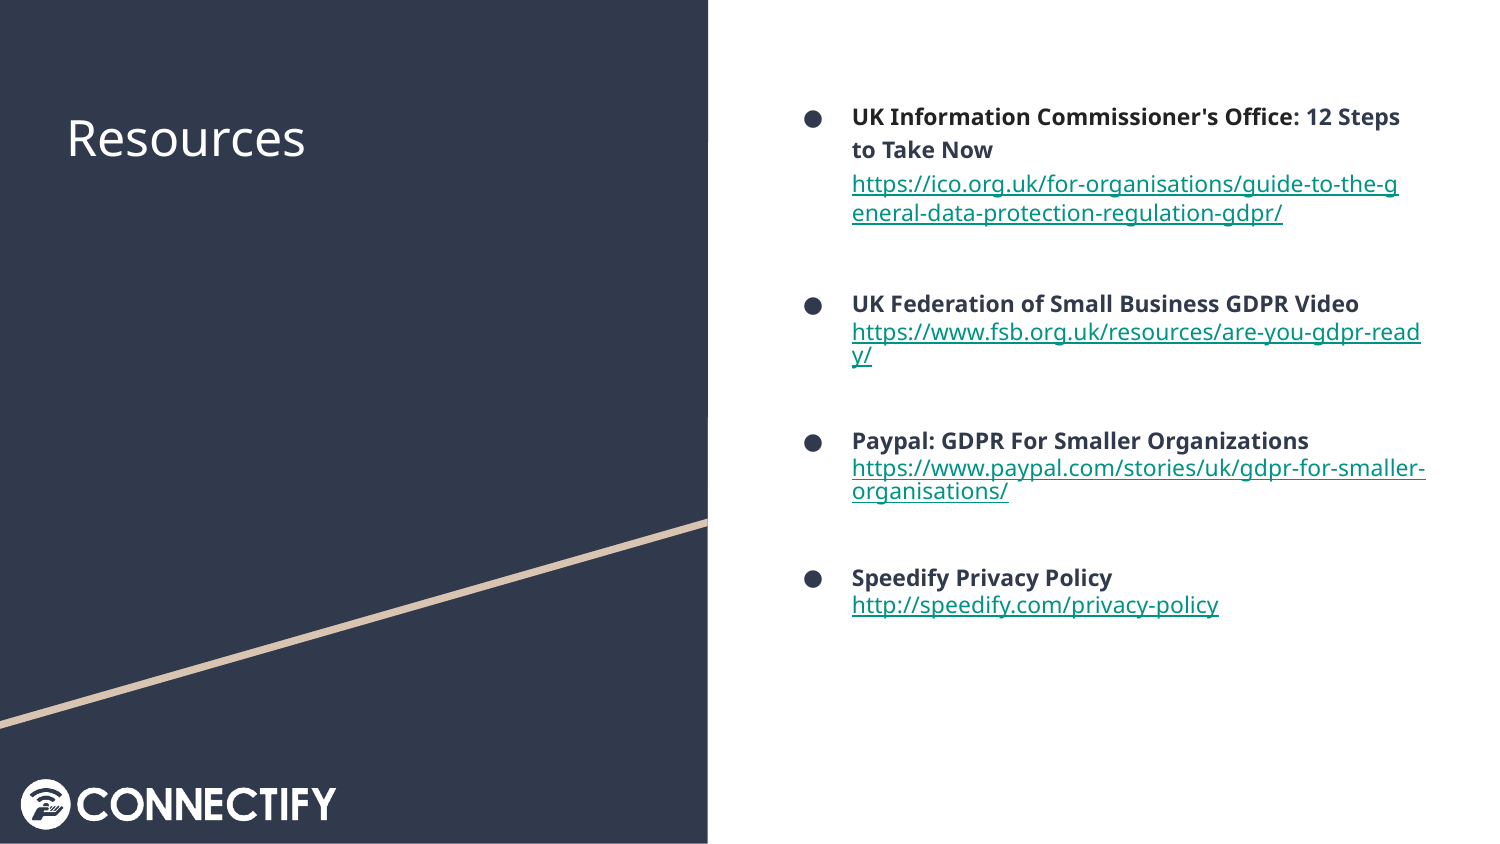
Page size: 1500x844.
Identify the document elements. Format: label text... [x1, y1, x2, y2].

picture [13, 775, 344, 833]
list UK Information Commissioner's Office: 12 Steps to Take Now https://ico.org.uk/for-organisations/guide-to-the-general-data-protection-regulation-gdpr/ UK Federation of Small Business GDPR Video https://www.fsb.org.uk/resources/are-you-gdpr-ready/ Paypal: GDPR For Smaller Organizations https://www.paypal.com/stories/uk/gdpr-for-smaller-organisations/ Speedify Privacy Policy http://speedify.com/privacy-policy [761, 82, 1446, 755]
title Resources [51, 82, 660, 494]
